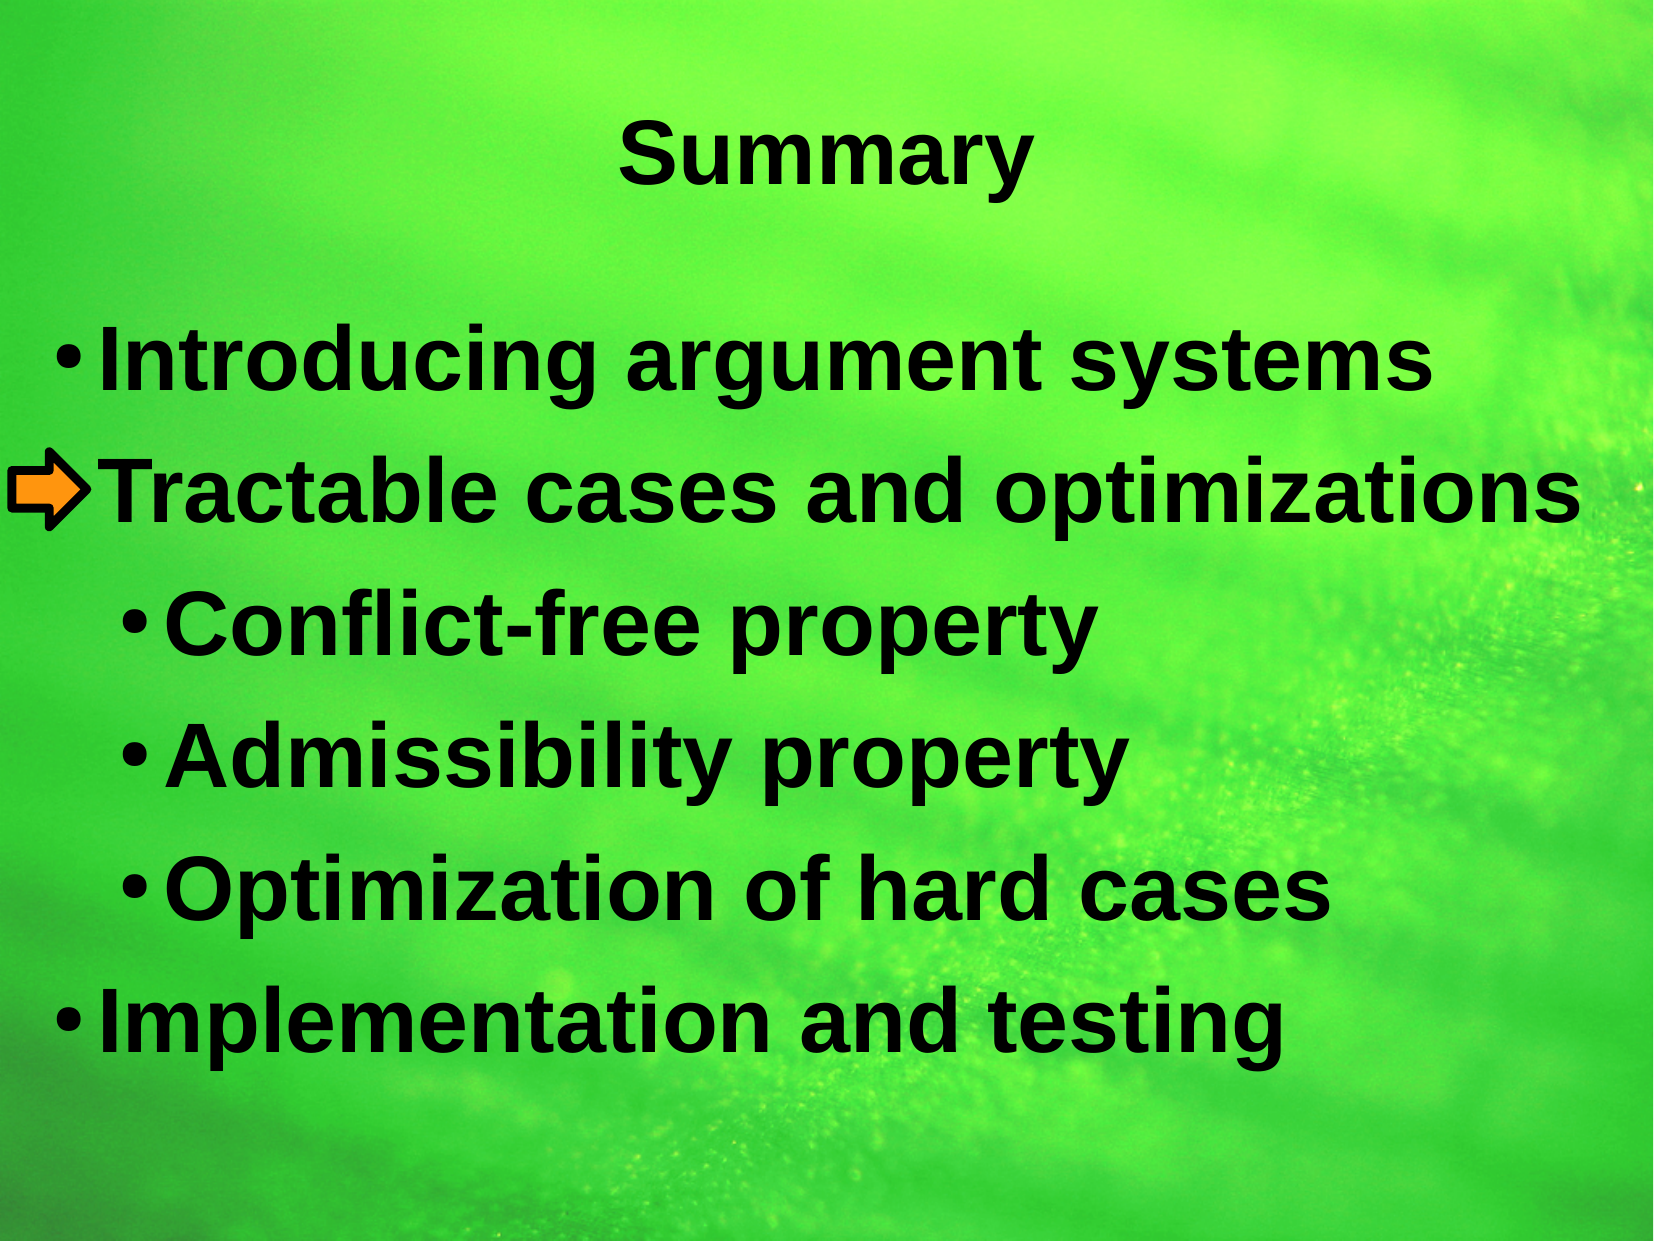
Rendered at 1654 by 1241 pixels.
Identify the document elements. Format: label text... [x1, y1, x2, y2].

text_box [11, 451, 87, 527]
picture [0, 0, 1654, 1241]
text_box Introducing argument systems Tractable cases and optimizations Conflict-free property Admissibility property Optimization of hard cases Implementation and testing [37, 300, 1613, 1080]
title Summary [82, 49, 1571, 257]
